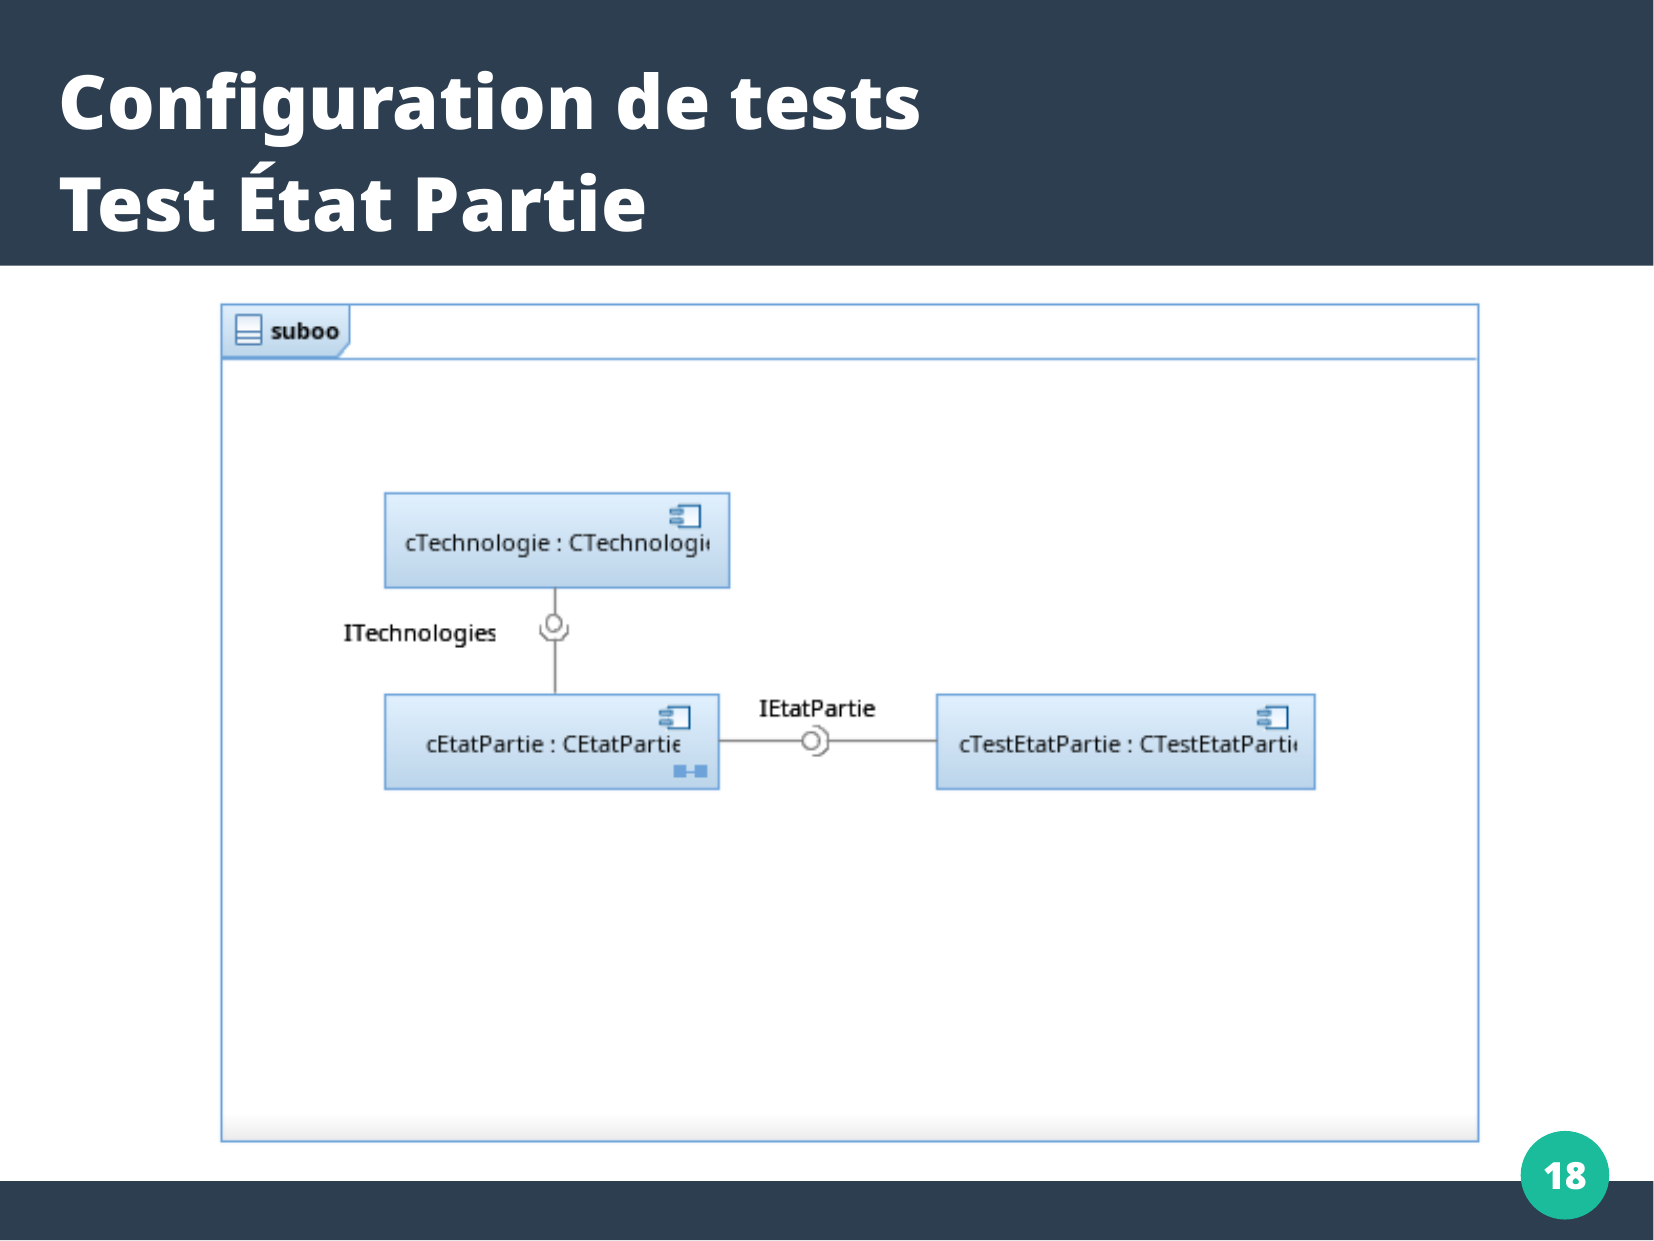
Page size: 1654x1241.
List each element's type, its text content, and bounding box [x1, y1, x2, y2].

title Configuration de tests Test État Partie [59, 49, 1595, 207]
picture [200, 283, 1501, 1164]
